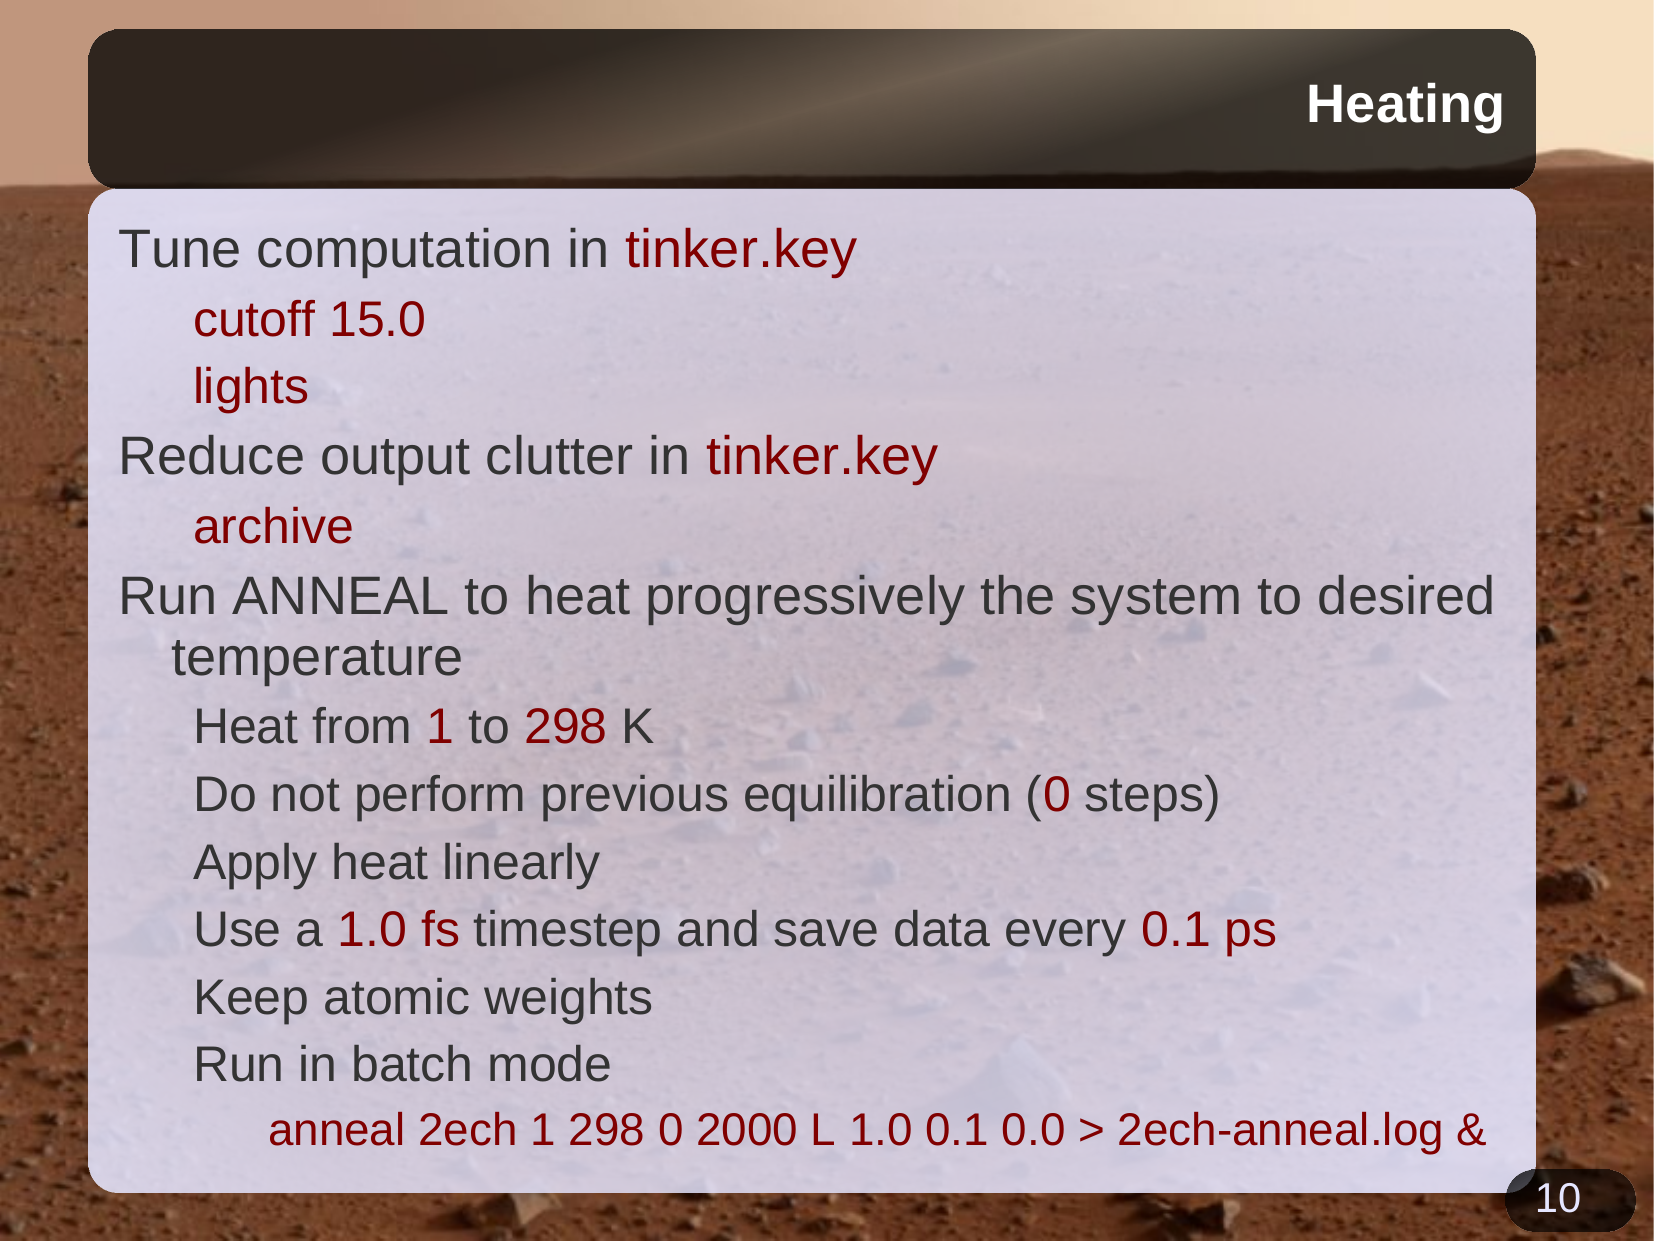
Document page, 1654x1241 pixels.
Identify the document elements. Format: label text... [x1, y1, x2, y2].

list Tune computation in tinker.key cutoff 15.0 lights Reduce output clutter in tinker.key archive Run ANNEAL to heat progressively the system to desired temperature Heat from 1 to 298 K Do not perform previous equilibration (0 steps) Apply heat linearly Use a 1.0 fs timestep and save data every 0.1 ps Keep atomic weights Run in batch mode anneal 2ech 1 298 0 2000 L 1.0 0.1 0.0 > 2ech-anneal.log & [118, 218, 1538, 1164]
title Heating [118, 59, 1506, 148]
picture [0, 0, 1654, 1241]
